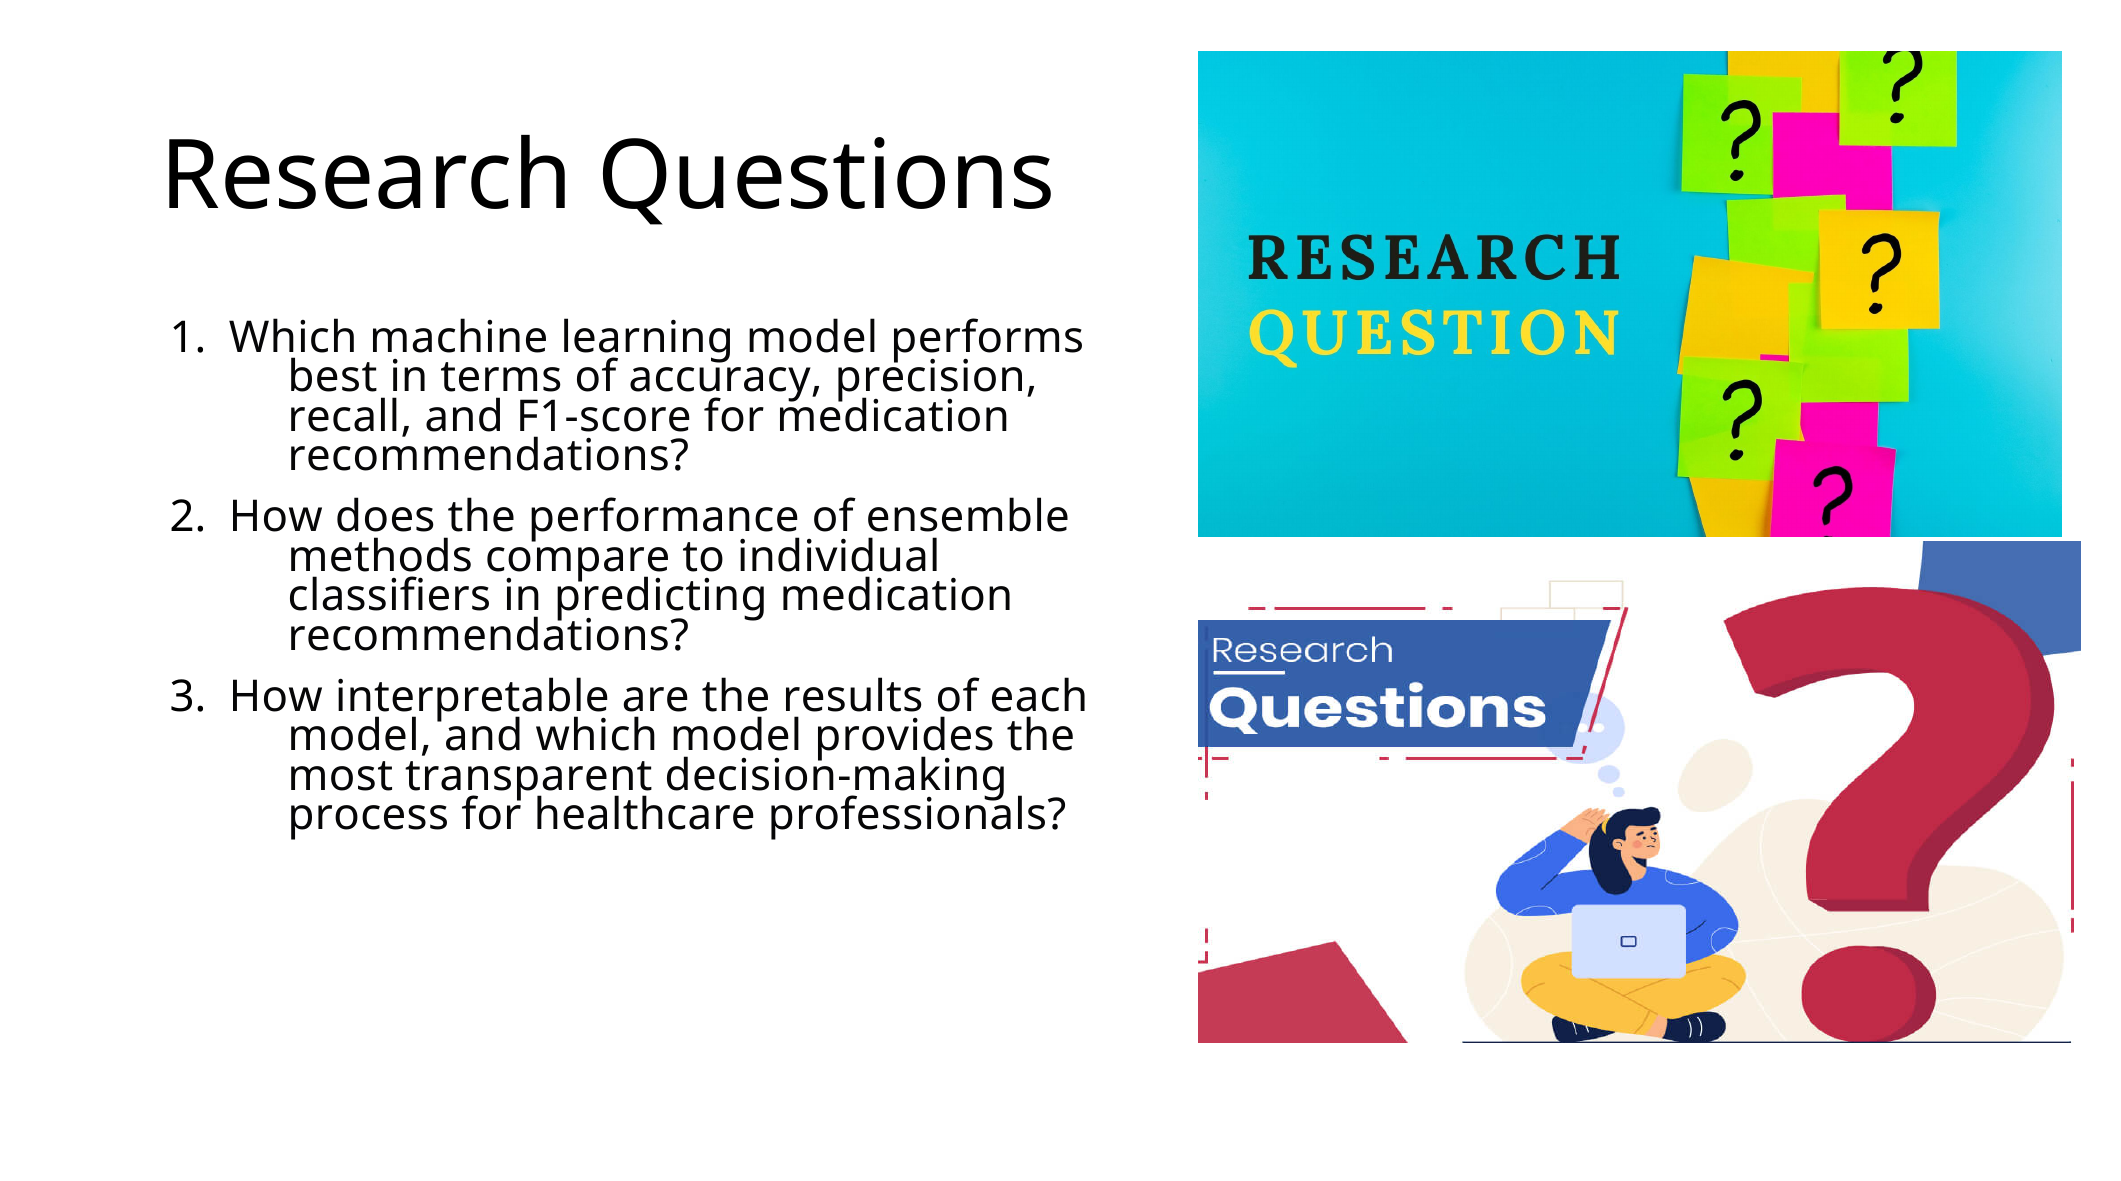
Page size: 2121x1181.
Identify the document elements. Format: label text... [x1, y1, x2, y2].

title Research Questions [145, 62, 1198, 292]
picture [1198, 541, 2081, 1043]
picture [1198, 51, 2062, 537]
list Which machine learning model performs best in terms of accuracy, precision, recall, and F1-score for medication recommendations? How does the performance of ensemble methods compare to individual classifiers in predicting medication recommendations? How interpretable are the results of each model, and which model provides the most transparent decision-making process for healthcare professionals? [154, 314, 1132, 1029]
